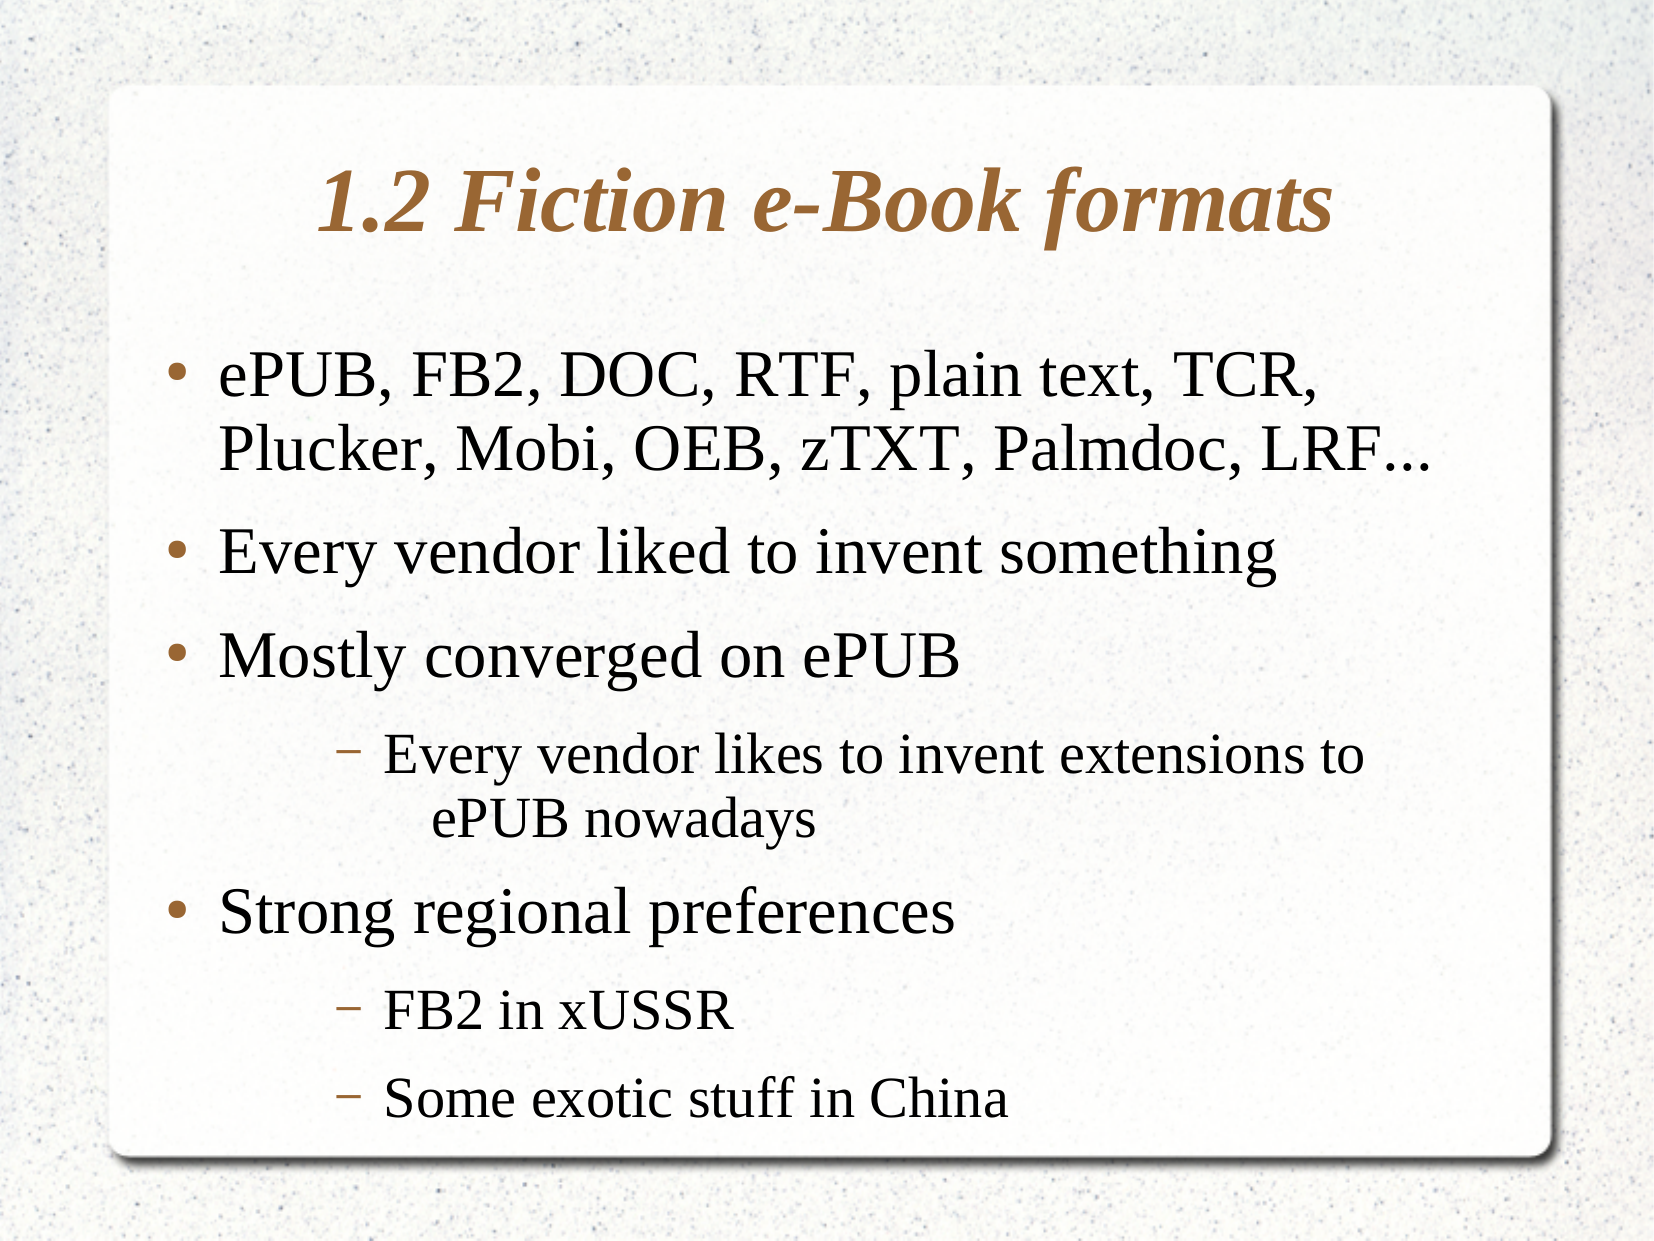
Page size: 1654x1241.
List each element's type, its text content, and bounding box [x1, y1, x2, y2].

picture [0, 0, 1654, 1241]
list ePUB, FB2, DOC, RTF, plain text, TCR, Plucker, Mobi, OEB, zTXT, Palmdoc, LRF... Every vendor liked to invent something Mostly converged on ePUB Every vendor likes to invent extensions to ePUB nowadays Strong regional preferences FB2 in xUSSR Some exotic stuff in China [147, 336, 1506, 1229]
title 1.2 Fiction e-Book formats [118, 104, 1536, 297]
